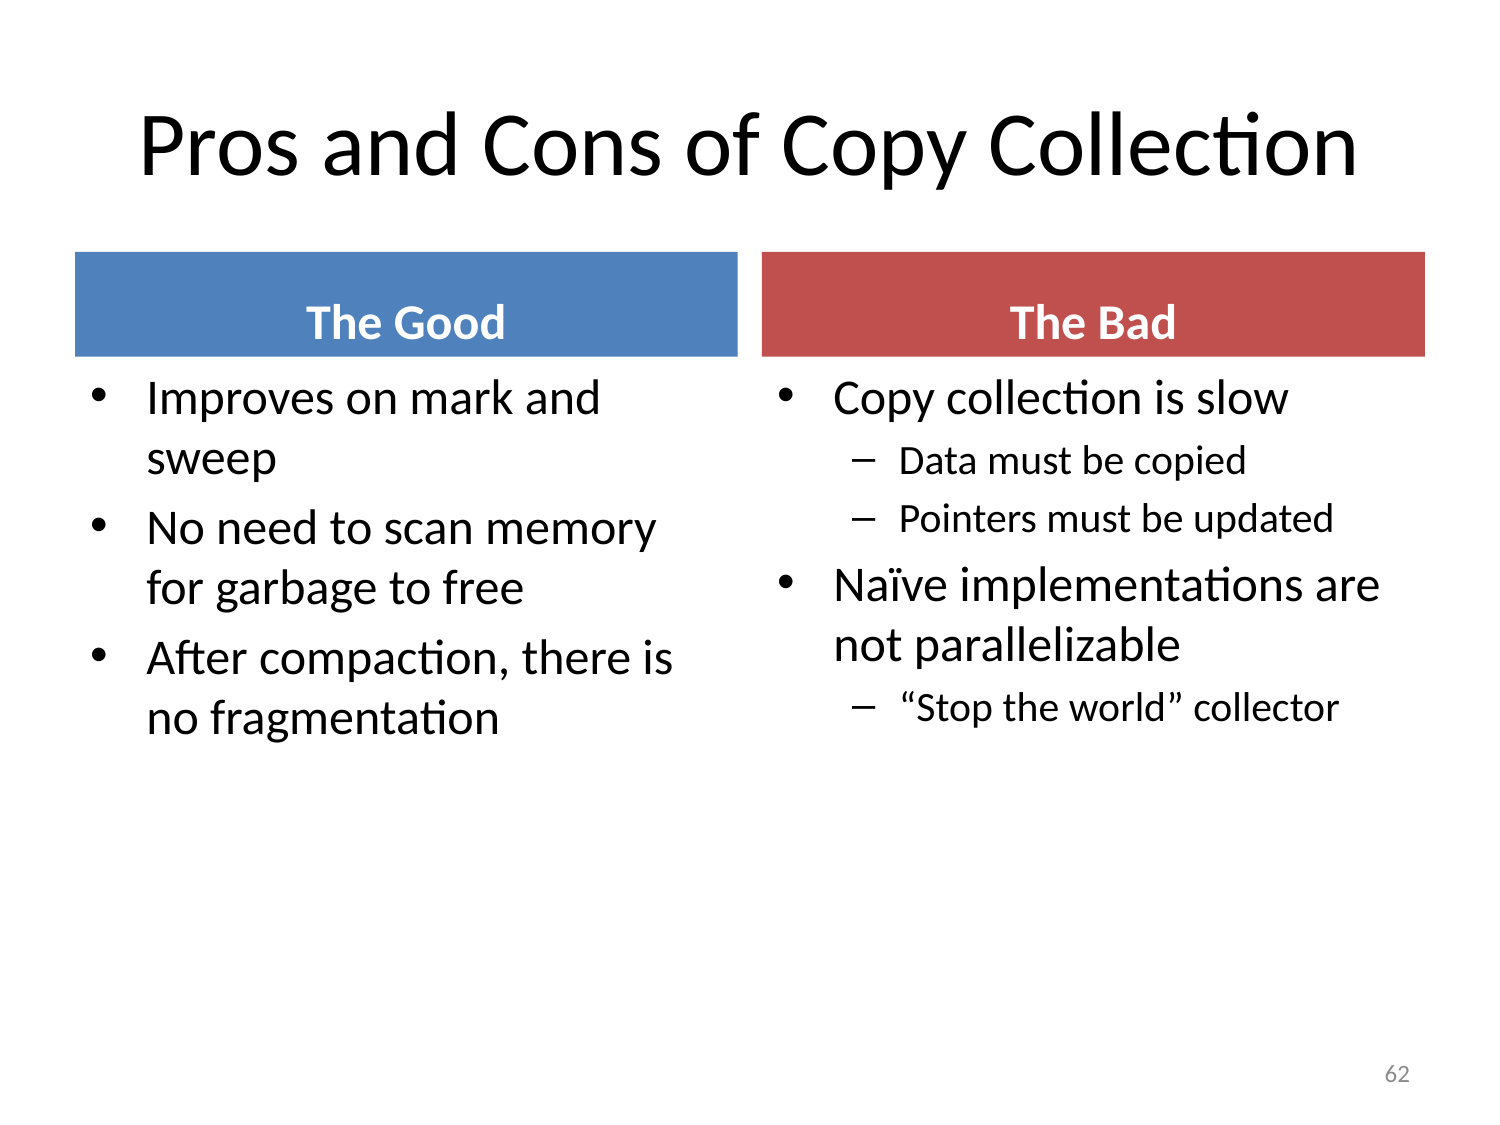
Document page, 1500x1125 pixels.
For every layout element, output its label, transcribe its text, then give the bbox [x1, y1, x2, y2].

list The Good [75, 251, 738, 356]
list Improves on mark and sweep No need to scan memory for garbage to free After compaction, there is no fragmentation [75, 356, 738, 1005]
list The Bad [761, 251, 1425, 356]
title Pros and Cons of Copy Collection [75, 45, 1425, 233]
list Copy collection is slow Data must be copied Pointers must be updated Naïve implementations are not parallelizable “Stop the world” collector [761, 356, 1425, 1103]
slide_number <number> [1074, 1042, 1425, 1103]
